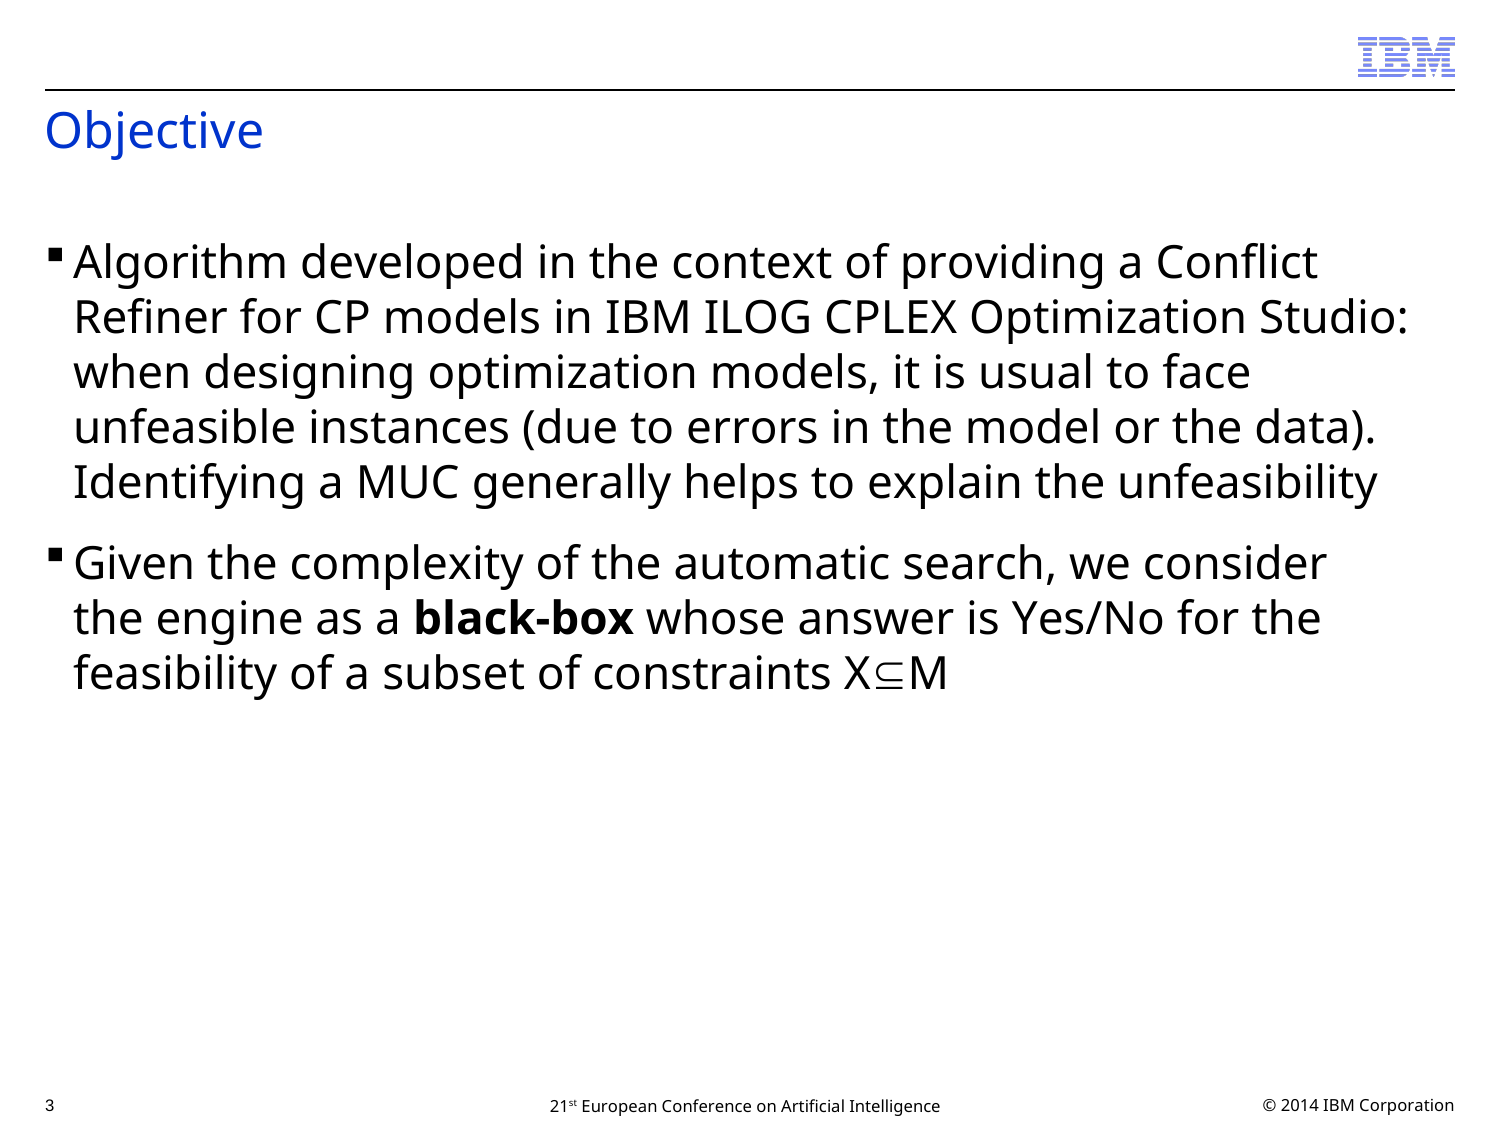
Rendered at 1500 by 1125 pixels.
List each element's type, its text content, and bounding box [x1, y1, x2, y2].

list Algorithm developed in the context of providing a Conflict Refiner for CP models in IBM ILOG CPLEX Optimization Studio: when designing optimization models, it is usual to face unfeasible instances (due to errors in the model or the data). Identifying a MUC generally helps to explain the unfeasibility Given the complexity of the automatic search, we consider the engine as a black-box whose answer is Yes/No for the feasibility of a subset of constraints XM [29, 224, 1426, 1066]
title Objective [29, 97, 1500, 203]
picture [1358, 37, 1455, 77]
